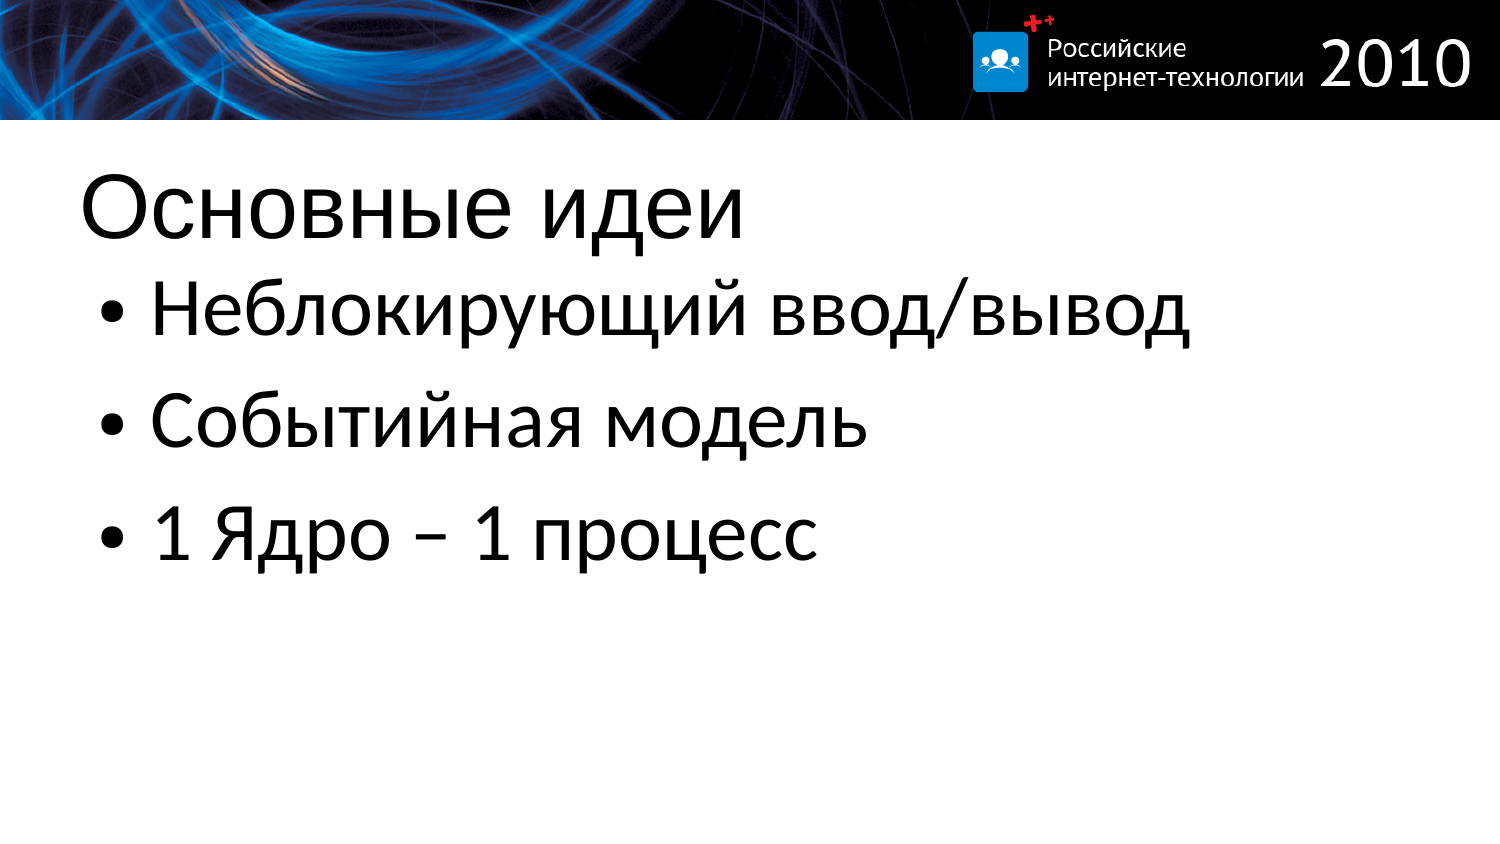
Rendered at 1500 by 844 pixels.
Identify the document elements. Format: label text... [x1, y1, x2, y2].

list Неблокирующий ввод/вывод Событийная модель 1 Ядро – 1 процесс [79, 272, 1430, 750]
title Основные идеи [79, 149, 1430, 264]
picture [0, 0, 1500, 120]
